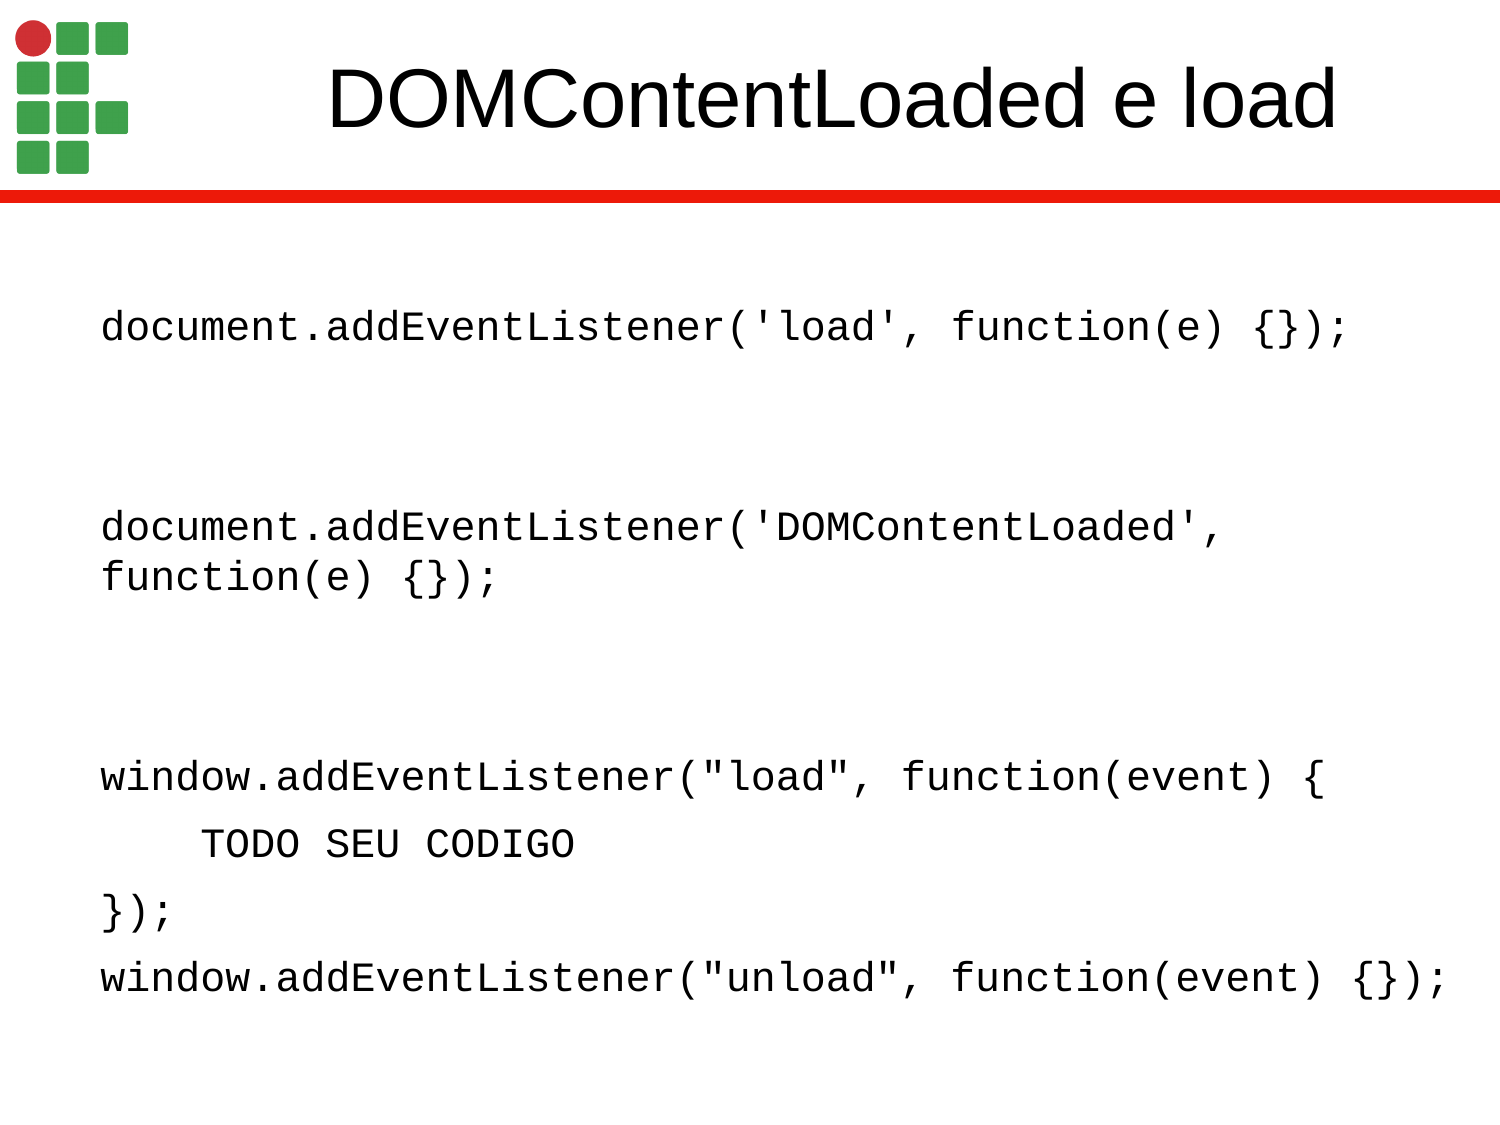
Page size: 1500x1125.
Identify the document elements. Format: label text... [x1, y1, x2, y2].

list document.addEventListener('load', function(e) {}); document.addEventListener('DOMContentLoaded', function(e) {}); window.addEventListener("load", function(event) { TODO SEU CODIGO }); window.addEventListener("unload", function(event) {}); [29, 207, 1471, 1087]
picture [14, 16, 130, 178]
title DOMContentLoaded e load [165, 0, 1500, 202]
